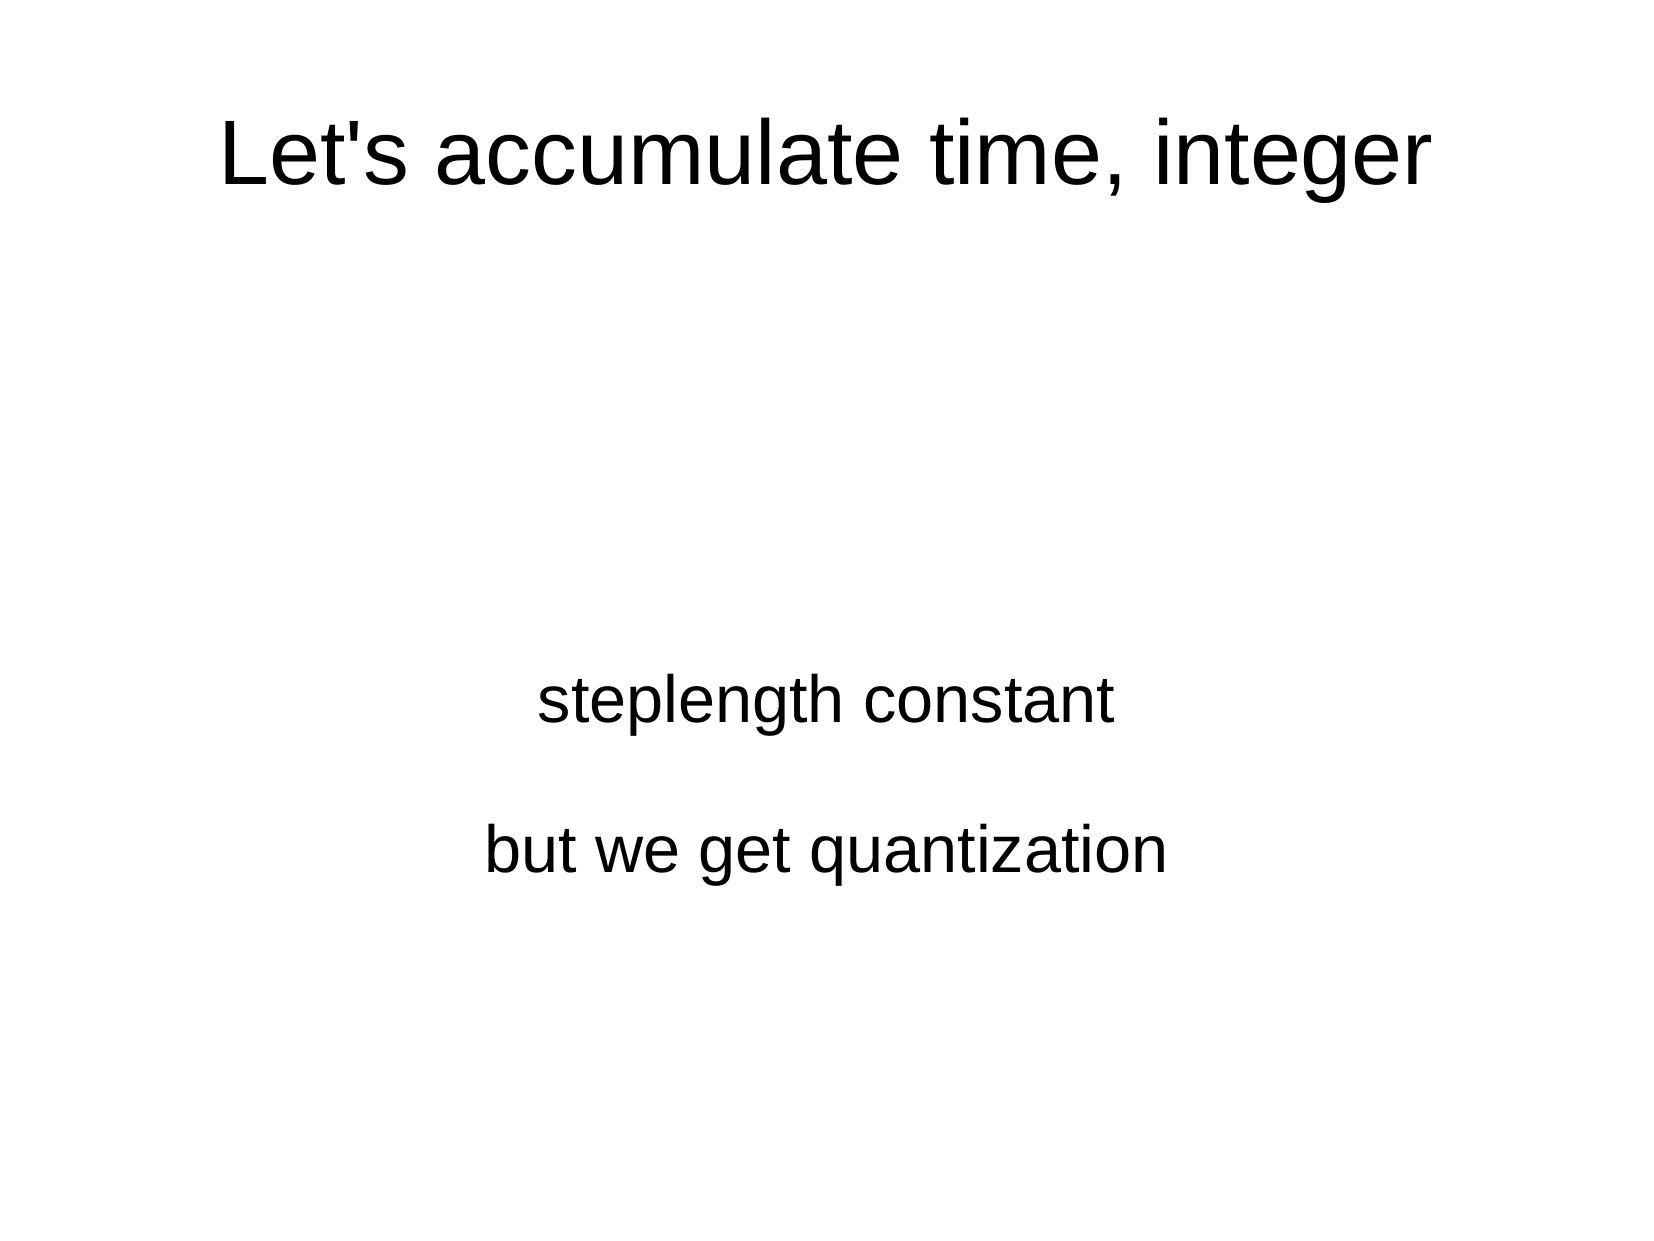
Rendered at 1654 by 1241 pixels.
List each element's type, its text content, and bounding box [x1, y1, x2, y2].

subtitle steplength constant but we get quantization [82, 290, 1571, 1109]
title Let's accumulate time, integer [82, 49, 1571, 257]
